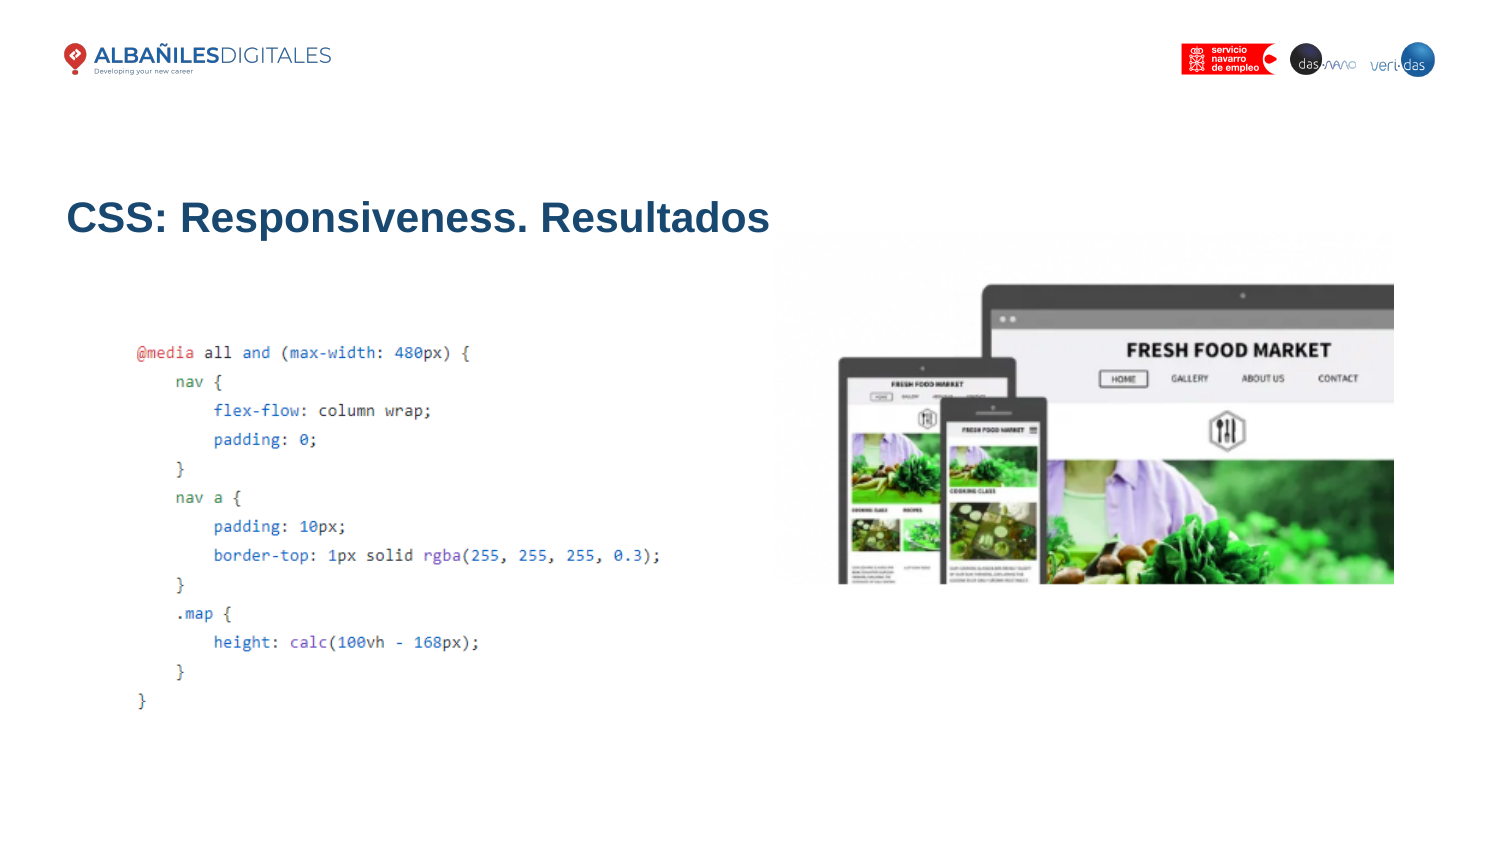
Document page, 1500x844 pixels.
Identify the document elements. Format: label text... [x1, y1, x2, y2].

picture [1181, 43, 1277, 75]
picture [64, 43, 332, 75]
picture [773, 232, 1394, 586]
text_box CSS: Responsiveness. Resultados [66, 179, 1019, 318]
picture [1370, 42, 1435, 77]
picture [124, 328, 722, 719]
picture [1290, 43, 1356, 75]
